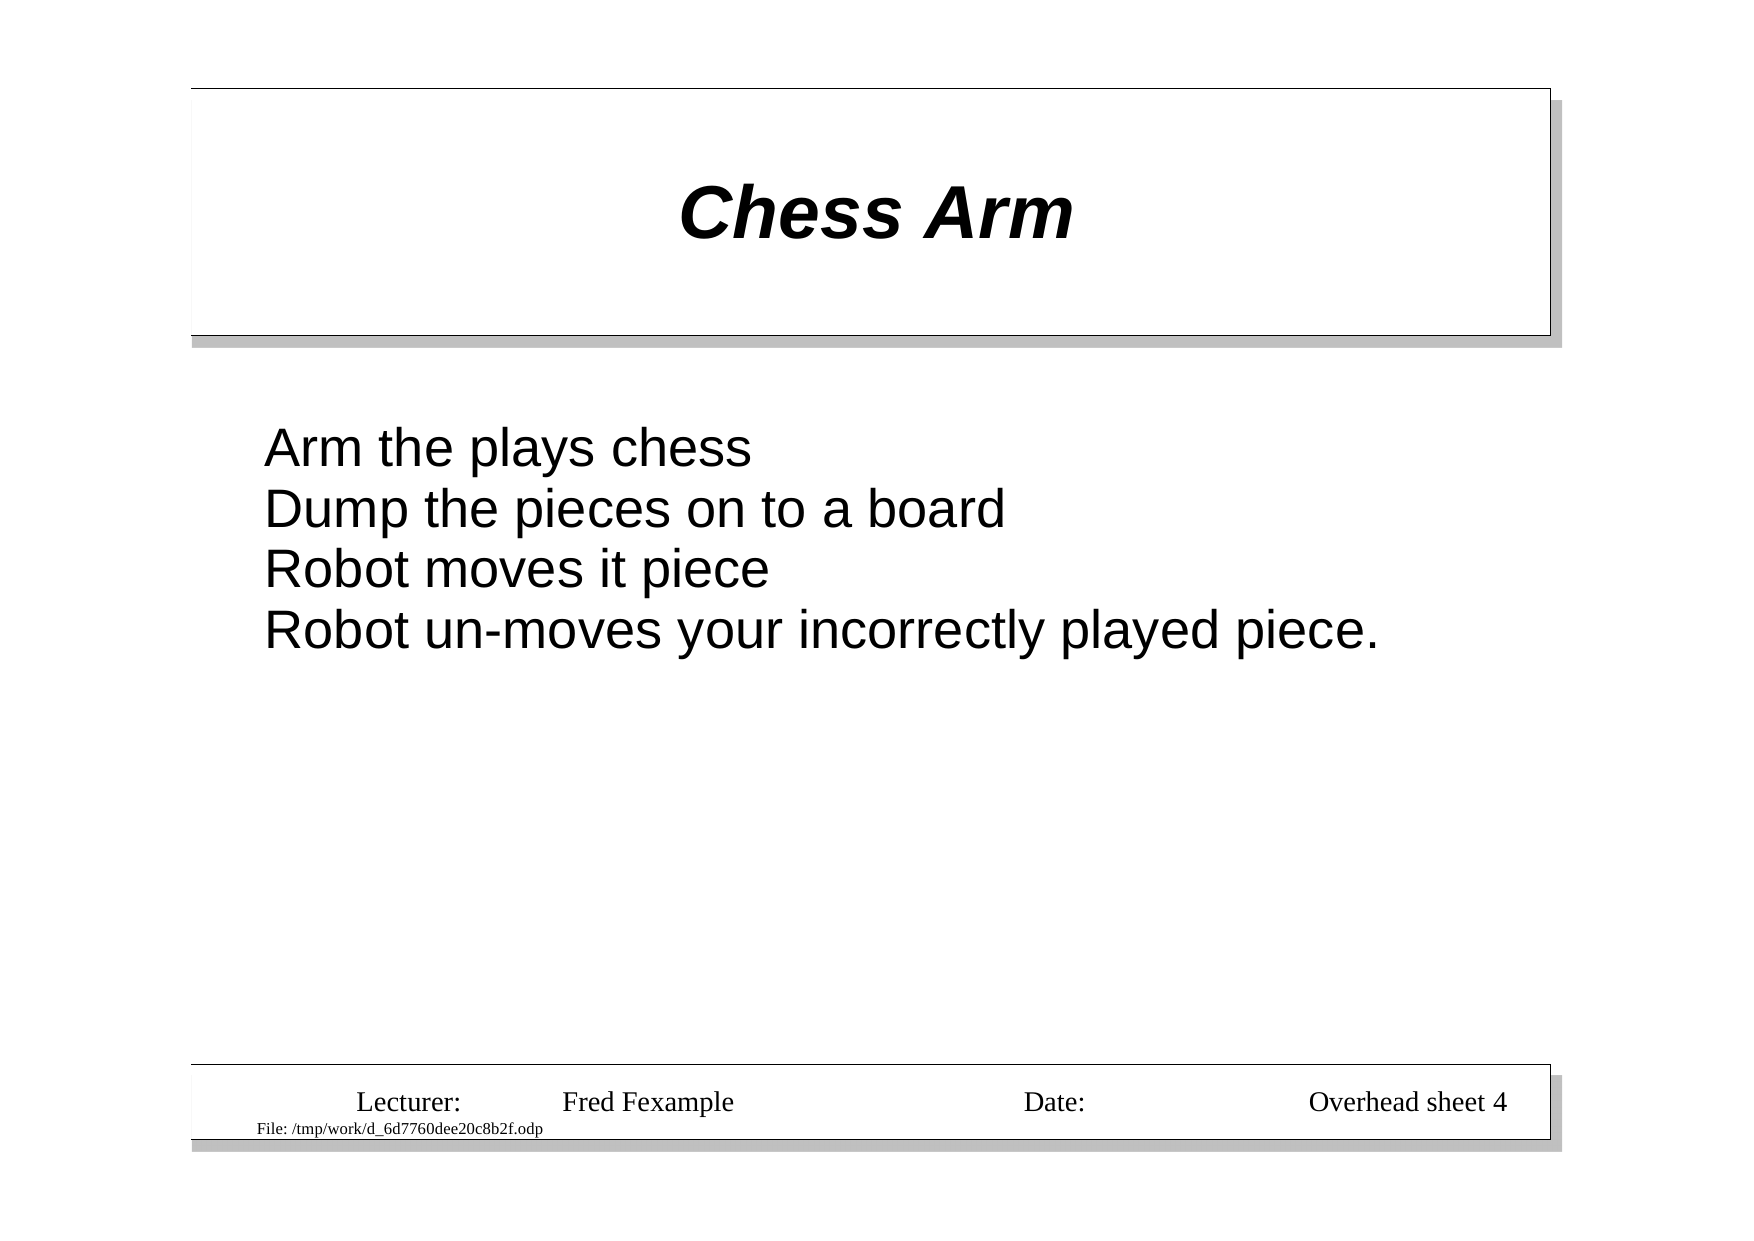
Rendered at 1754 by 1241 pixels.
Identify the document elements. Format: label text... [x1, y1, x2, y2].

title Chess Arm [191, 88, 1562, 337]
list Arm the plays chess Dump the pieces on to a board Robot moves it piece Robot un-moves your incorrectly played piece. [252, 417, 1562, 1006]
